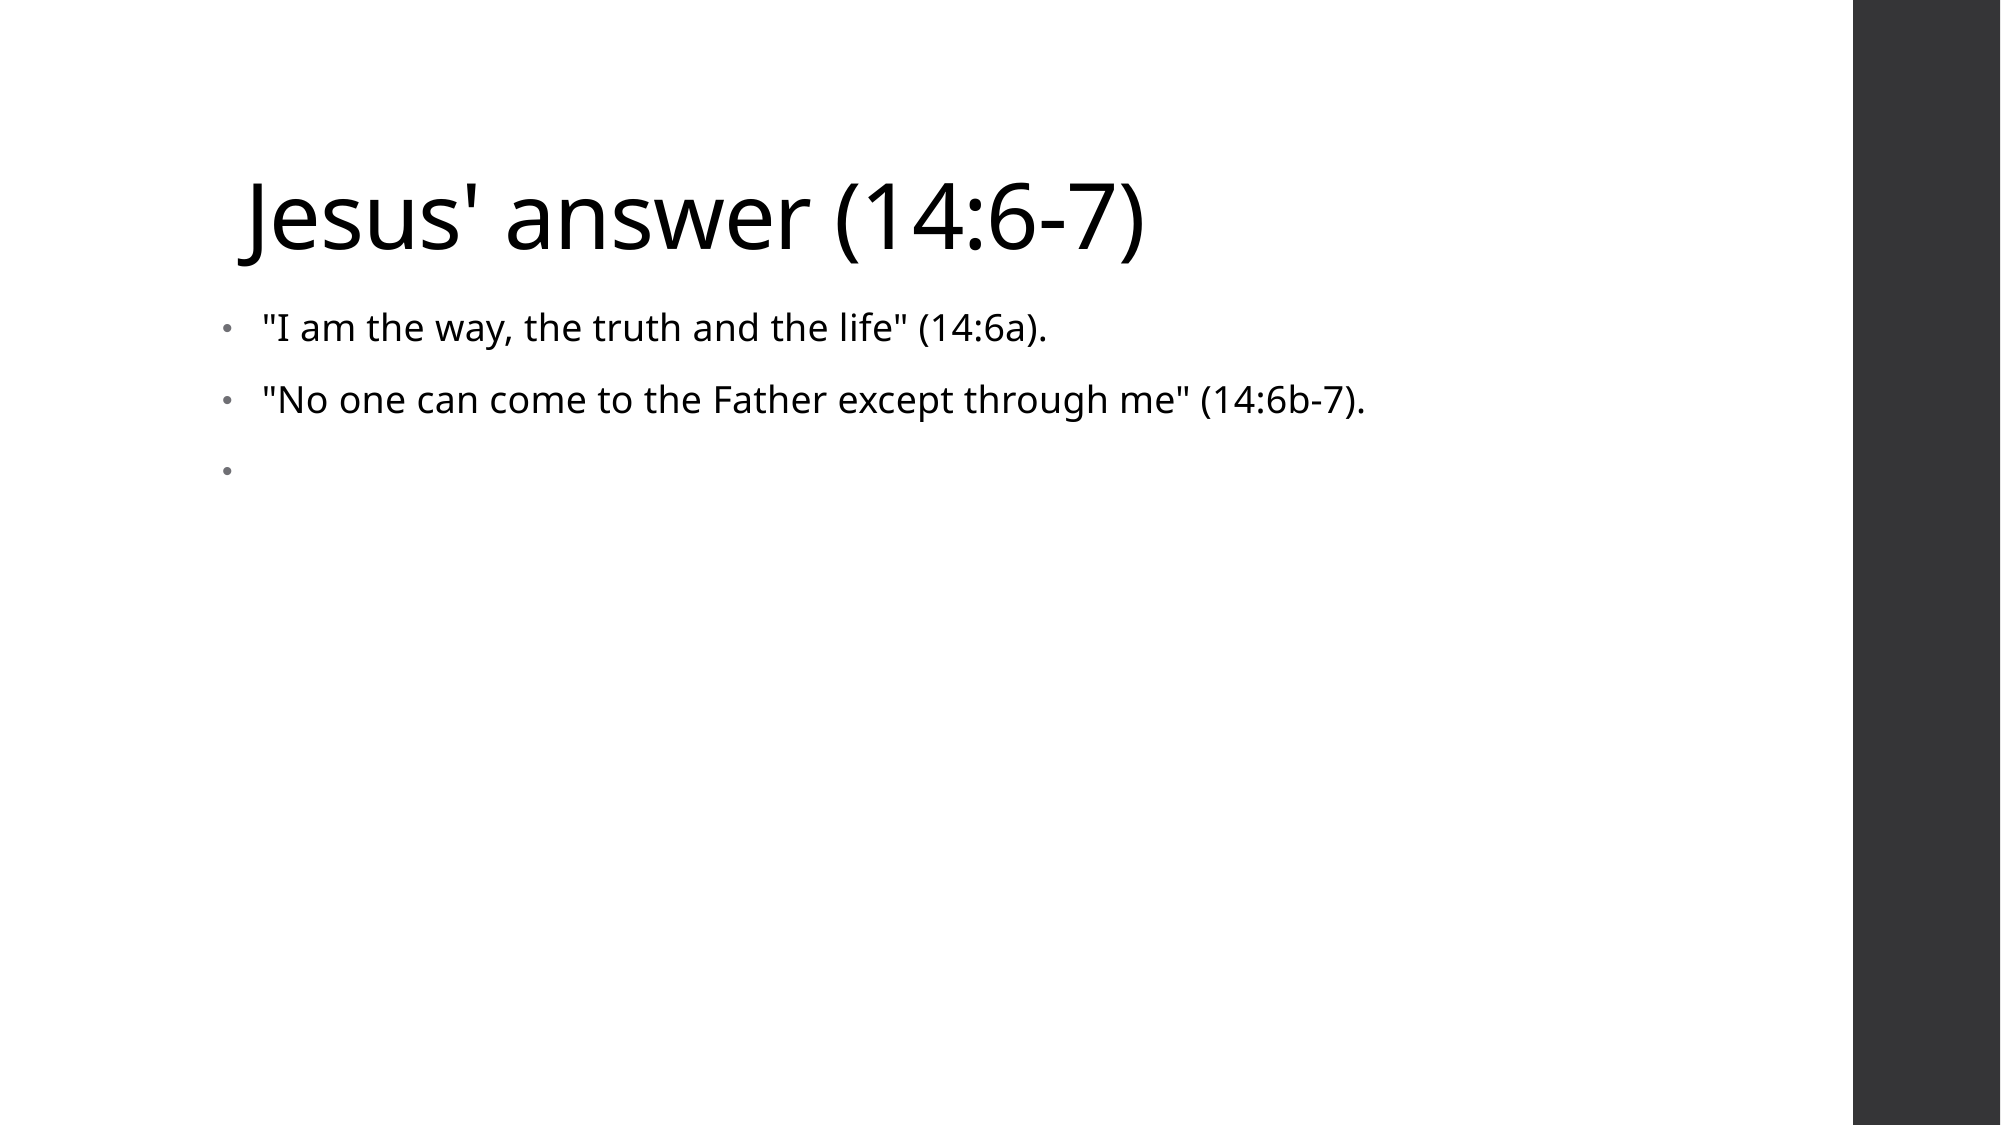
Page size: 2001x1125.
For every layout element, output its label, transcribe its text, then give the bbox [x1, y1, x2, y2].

list "I am the way, the truth and the life" (14:6a). "No one can come to the Father except through me" (14:6b-7). [206, 299, 1617, 1014]
title Jesus' answer (14:6-7) [206, 60, 1797, 278]
